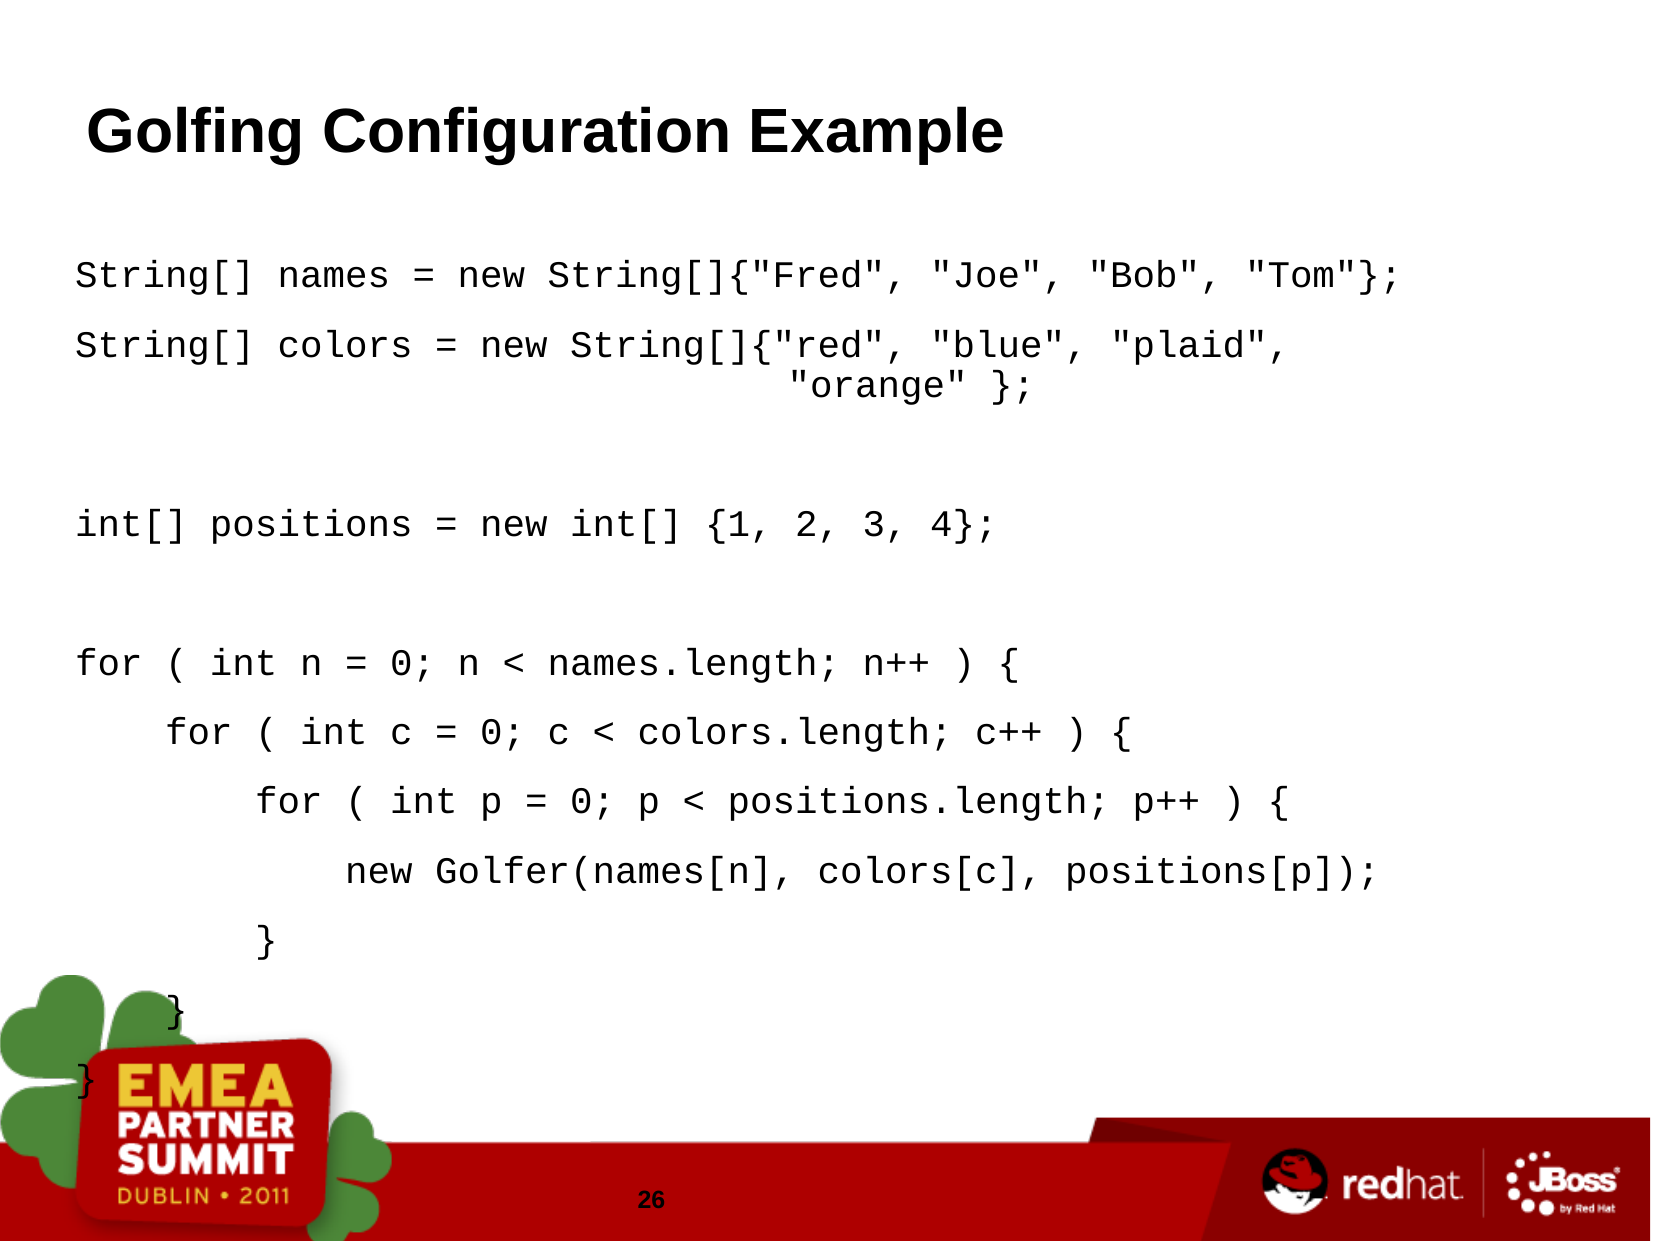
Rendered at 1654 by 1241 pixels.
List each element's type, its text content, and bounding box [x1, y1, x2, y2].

picture [0, 975, 1651, 1241]
list String[] names = new String[]{"Fred", "Joe", "Bob", "Tom"}; String[] colors = new String[]{"red", "blue", "plaid", "orange" }; int[] positions = new int[] {1, 2, 3, 4}; for ( int n = 0; n < names.length; n++ ) { for ( int c = 0; c < colors.length; c++ ) { for ( int p = 0; p < positions.length; p++ ) { new Golfer(names[n], colors[c], positions[p]); } } } [75, 256, 1564, 1104]
title Golfing Configuration Example [86, 37, 1576, 226]
